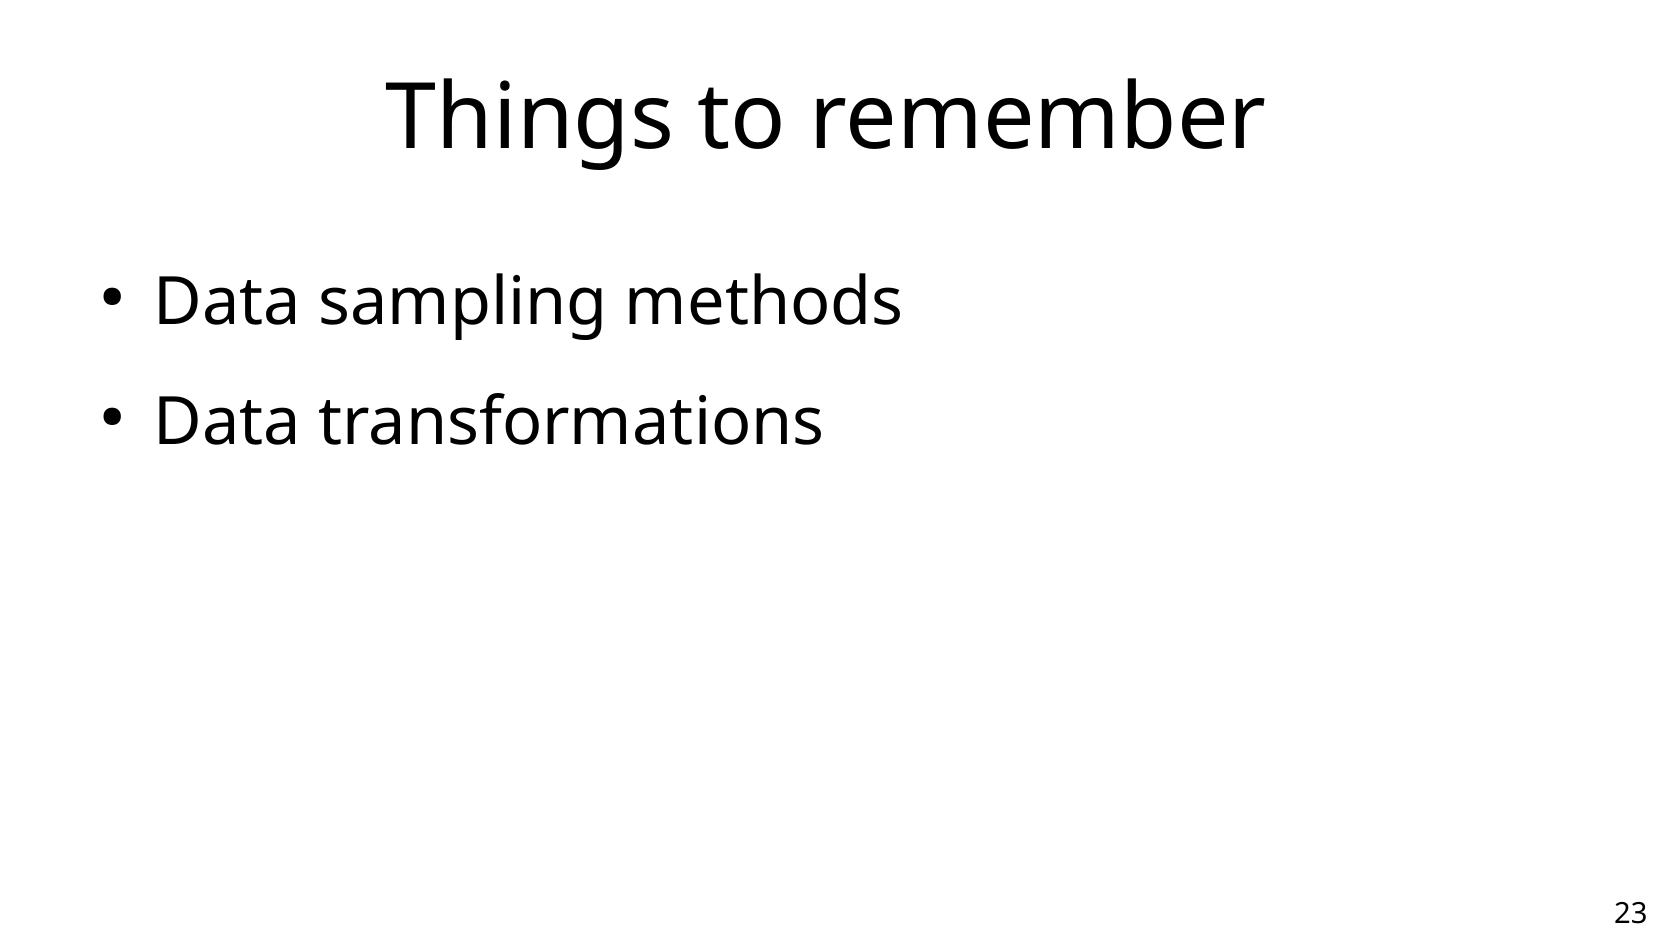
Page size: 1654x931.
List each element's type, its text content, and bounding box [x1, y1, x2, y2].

title Things to remember [82, 1, 1571, 226]
list Data sampling methods Data transformations [82, 253, 1606, 886]
